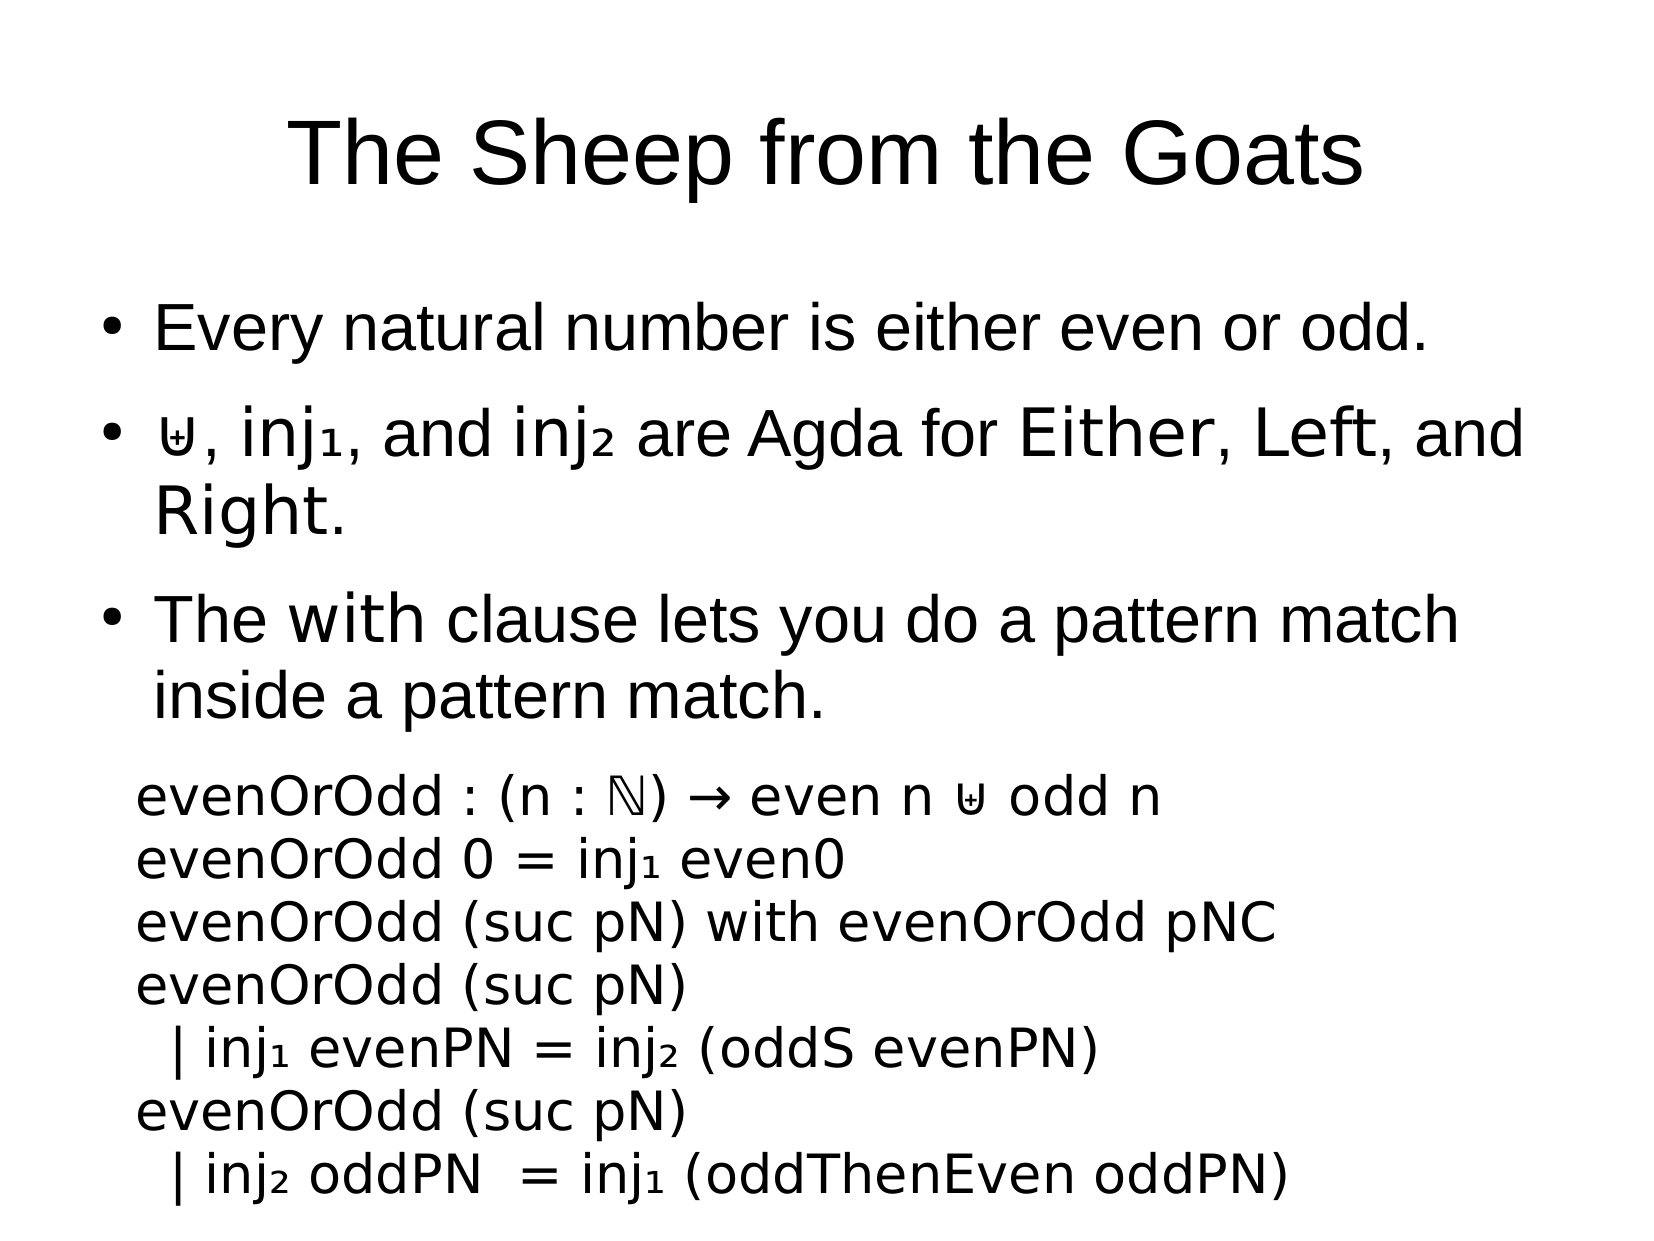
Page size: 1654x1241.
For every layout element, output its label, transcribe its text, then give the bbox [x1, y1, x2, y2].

list Every natural number is either even or odd. ⊎, inj₁, and inj₂ are Agda for Either, Left, and Right. The with clause lets you do a pattern match inside a pattern match. [82, 290, 1571, 733]
list evenOrOdd : (n : ℕ) → even n ⊎ odd n evenOrOdd 0 = inj₁ even0 evenOrOdd (suc pN) with evenOrOdd pNC evenOrOdd (suc pN) | inj₁ evenPN = inj₂ (oddS evenPN) evenOrOdd (suc pN) | inj₂ oddPN = inj₁ (oddThenEven oddPN) [135, 702, 1636, 1231]
title The Sheep from the Goats [82, 49, 1571, 257]
